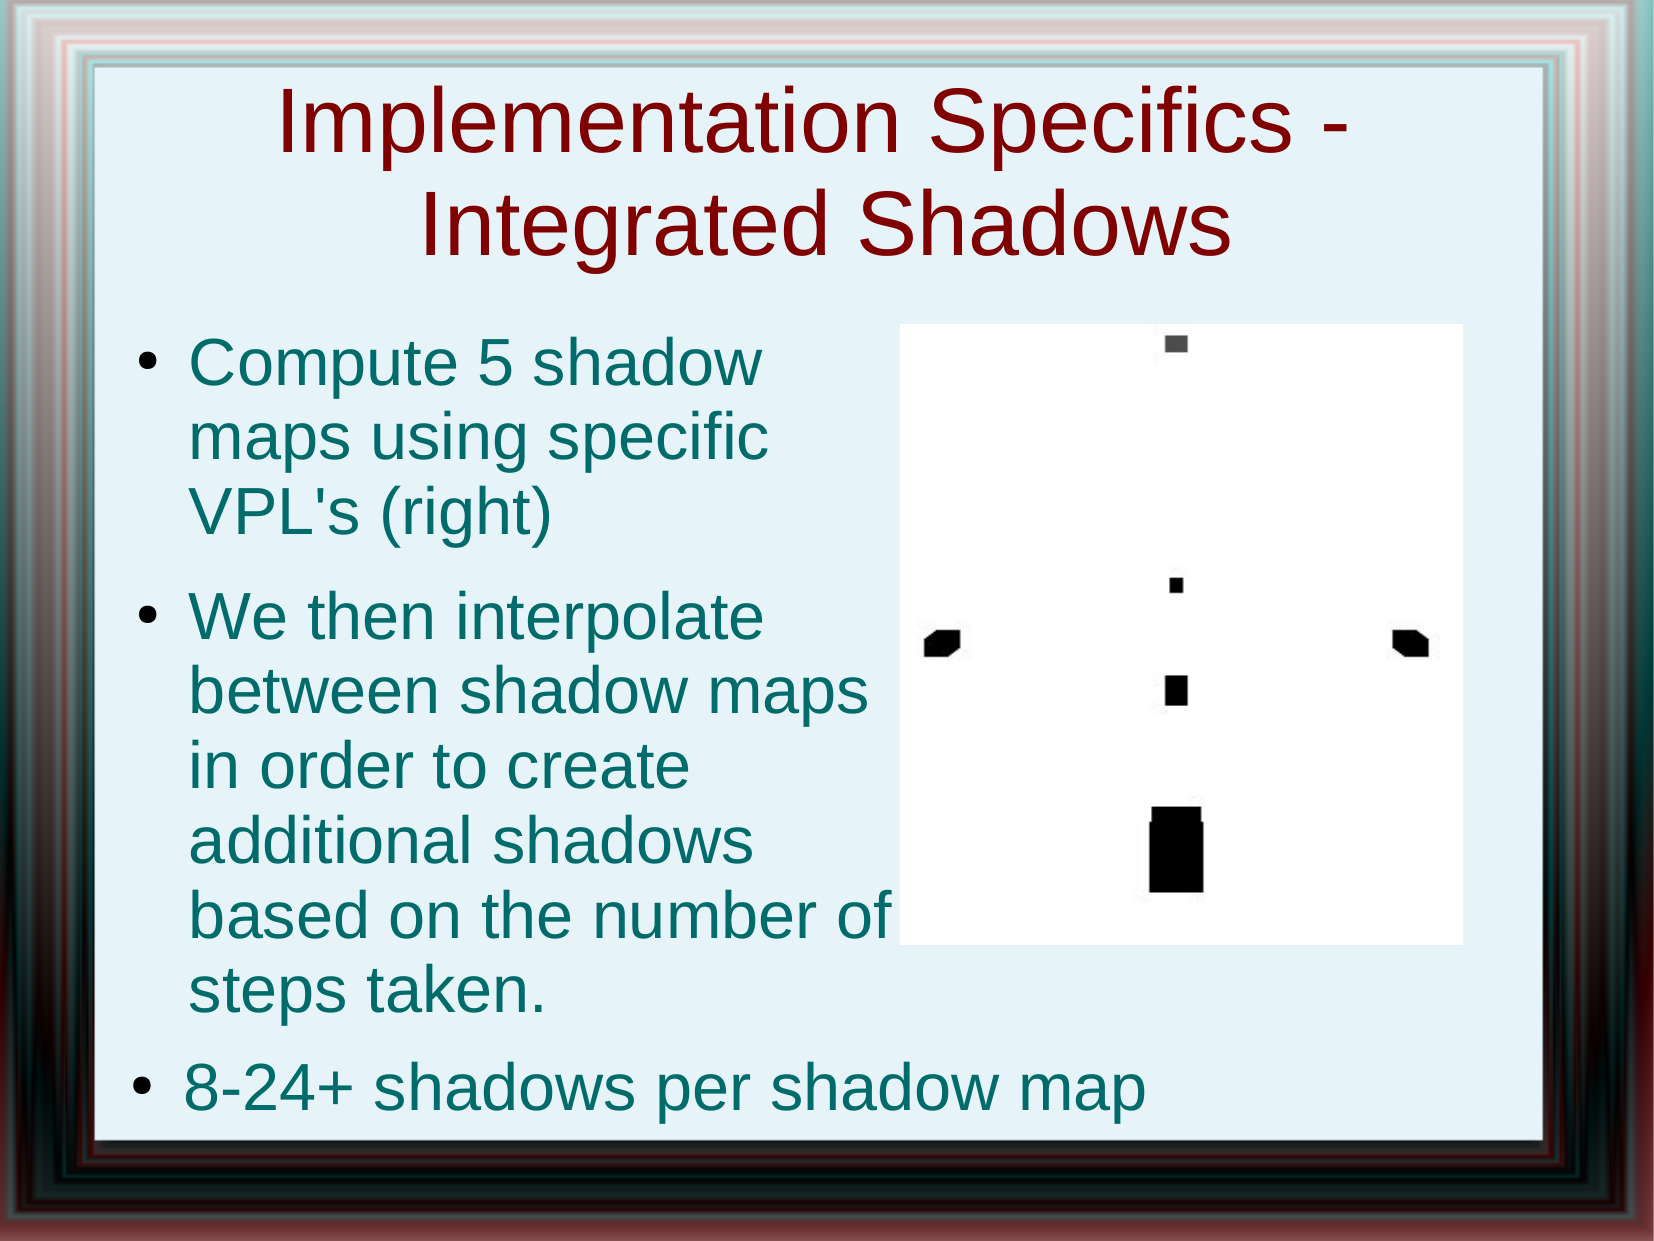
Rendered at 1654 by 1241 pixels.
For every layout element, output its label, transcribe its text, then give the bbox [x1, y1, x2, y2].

title Implementation Specifics - Integrated Shadows [118, 69, 1536, 276]
picture [0, 0, 1654, 1241]
list Compute 5 shadow maps using specific VPL's (right) We then interpolate between shadow maps in order to create additional shadows based on the number of steps taken. [118, 324, 901, 1028]
list 8-24+ shadows per shadow map [112, 1050, 1388, 1126]
